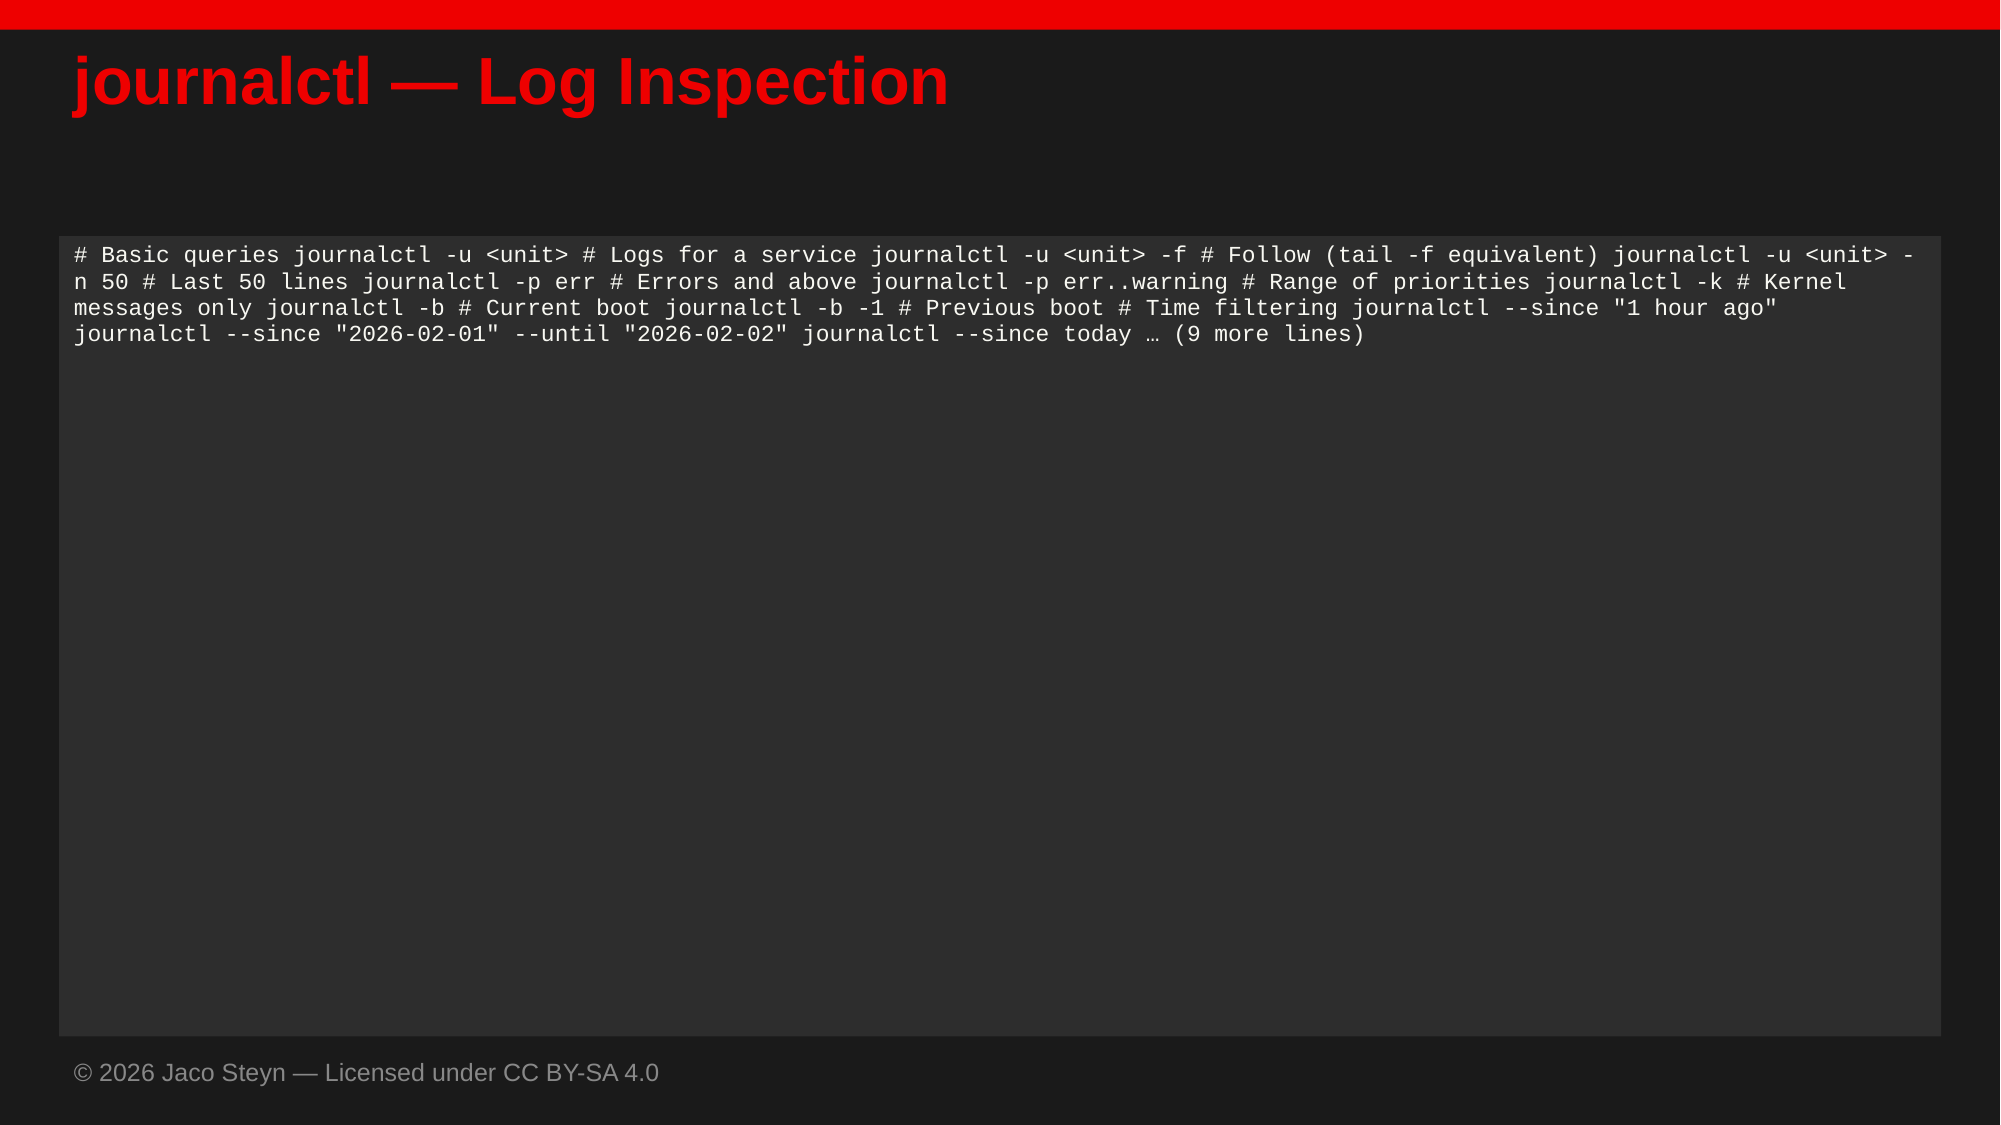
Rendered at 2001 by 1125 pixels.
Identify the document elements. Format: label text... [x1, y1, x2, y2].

text_box journalctl — Log Inspection [59, 36, 1942, 208]
text_box [0, 0, 2001, 30]
text_box # Basic queries journalctl -u <unit> # Logs for a service journalctl -u <unit> -f # Follow (tail -f equivalent) journalctl -u <unit> -n 50 # Last 50 lines journalctl -p err # Errors and above journalctl -p err..warning # Range of priorities journalctl -k # Kernel messages only journalctl -b # Current boot journalctl -b -1 # Previous boot # Time filtering journalctl --since "1 hour ago" journalctl --since "2026-02-01" --until "2026-02-02" journalctl --since today … (9 more lines) [59, 236, 1942, 1037]
text_box © 2026 Jaco Steyn — Licensed under CC BY-SA 4.0 [59, 1051, 1942, 1093]
